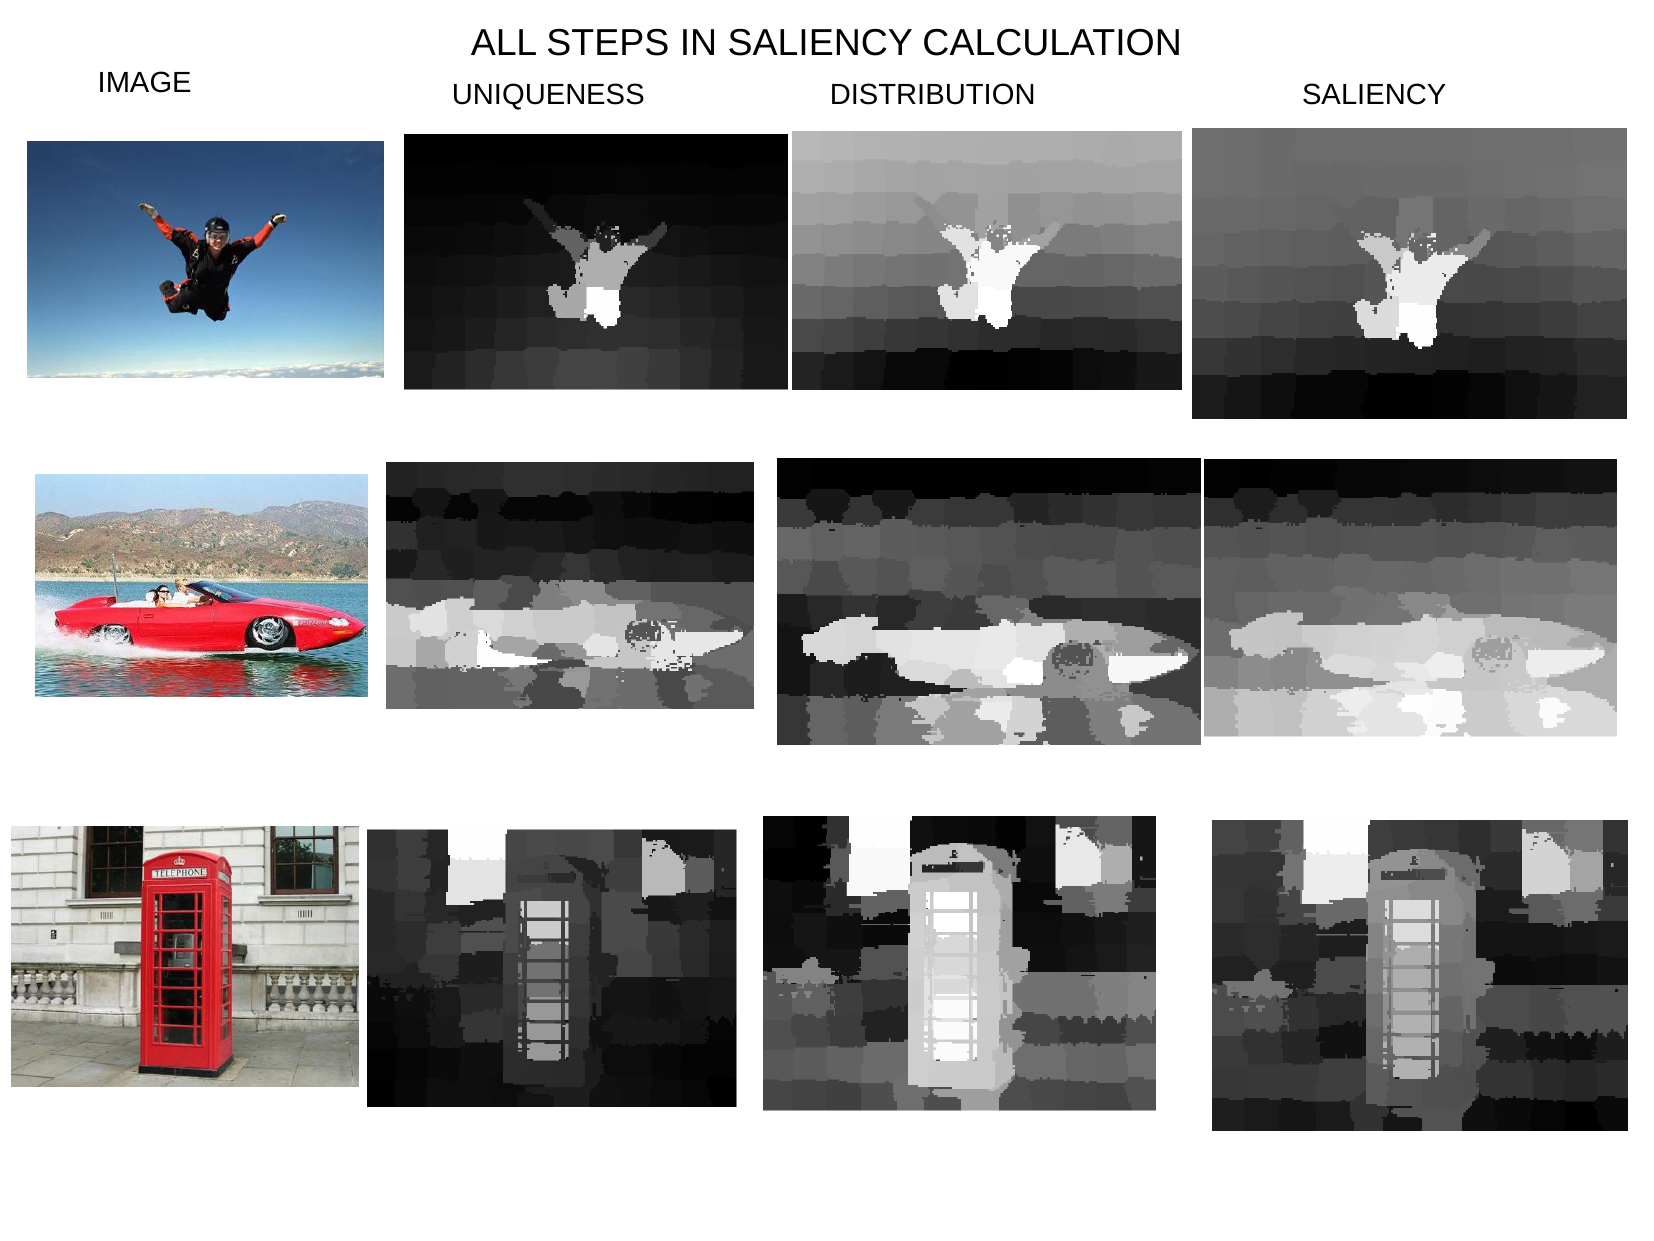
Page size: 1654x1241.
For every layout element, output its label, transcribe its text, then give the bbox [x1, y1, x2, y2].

picture [1212, 817, 1630, 1134]
picture [35, 474, 368, 697]
picture [1192, 128, 1630, 420]
picture [367, 826, 737, 1109]
picture [760, 813, 1158, 1111]
picture [777, 458, 1619, 745]
picture [11, 826, 359, 1087]
text_box IMAGE [82, 58, 331, 107]
text_box UNIQUENESS [437, 70, 686, 119]
text_box SALIENCY [1287, 70, 1536, 119]
text_box DISTRIBUTION [814, 70, 1063, 119]
picture [27, 141, 384, 378]
picture [383, 460, 756, 709]
picture [401, 129, 1184, 390]
title ALL STEPS IN SALIENCY CALCULATION [82, 14, 1571, 71]
